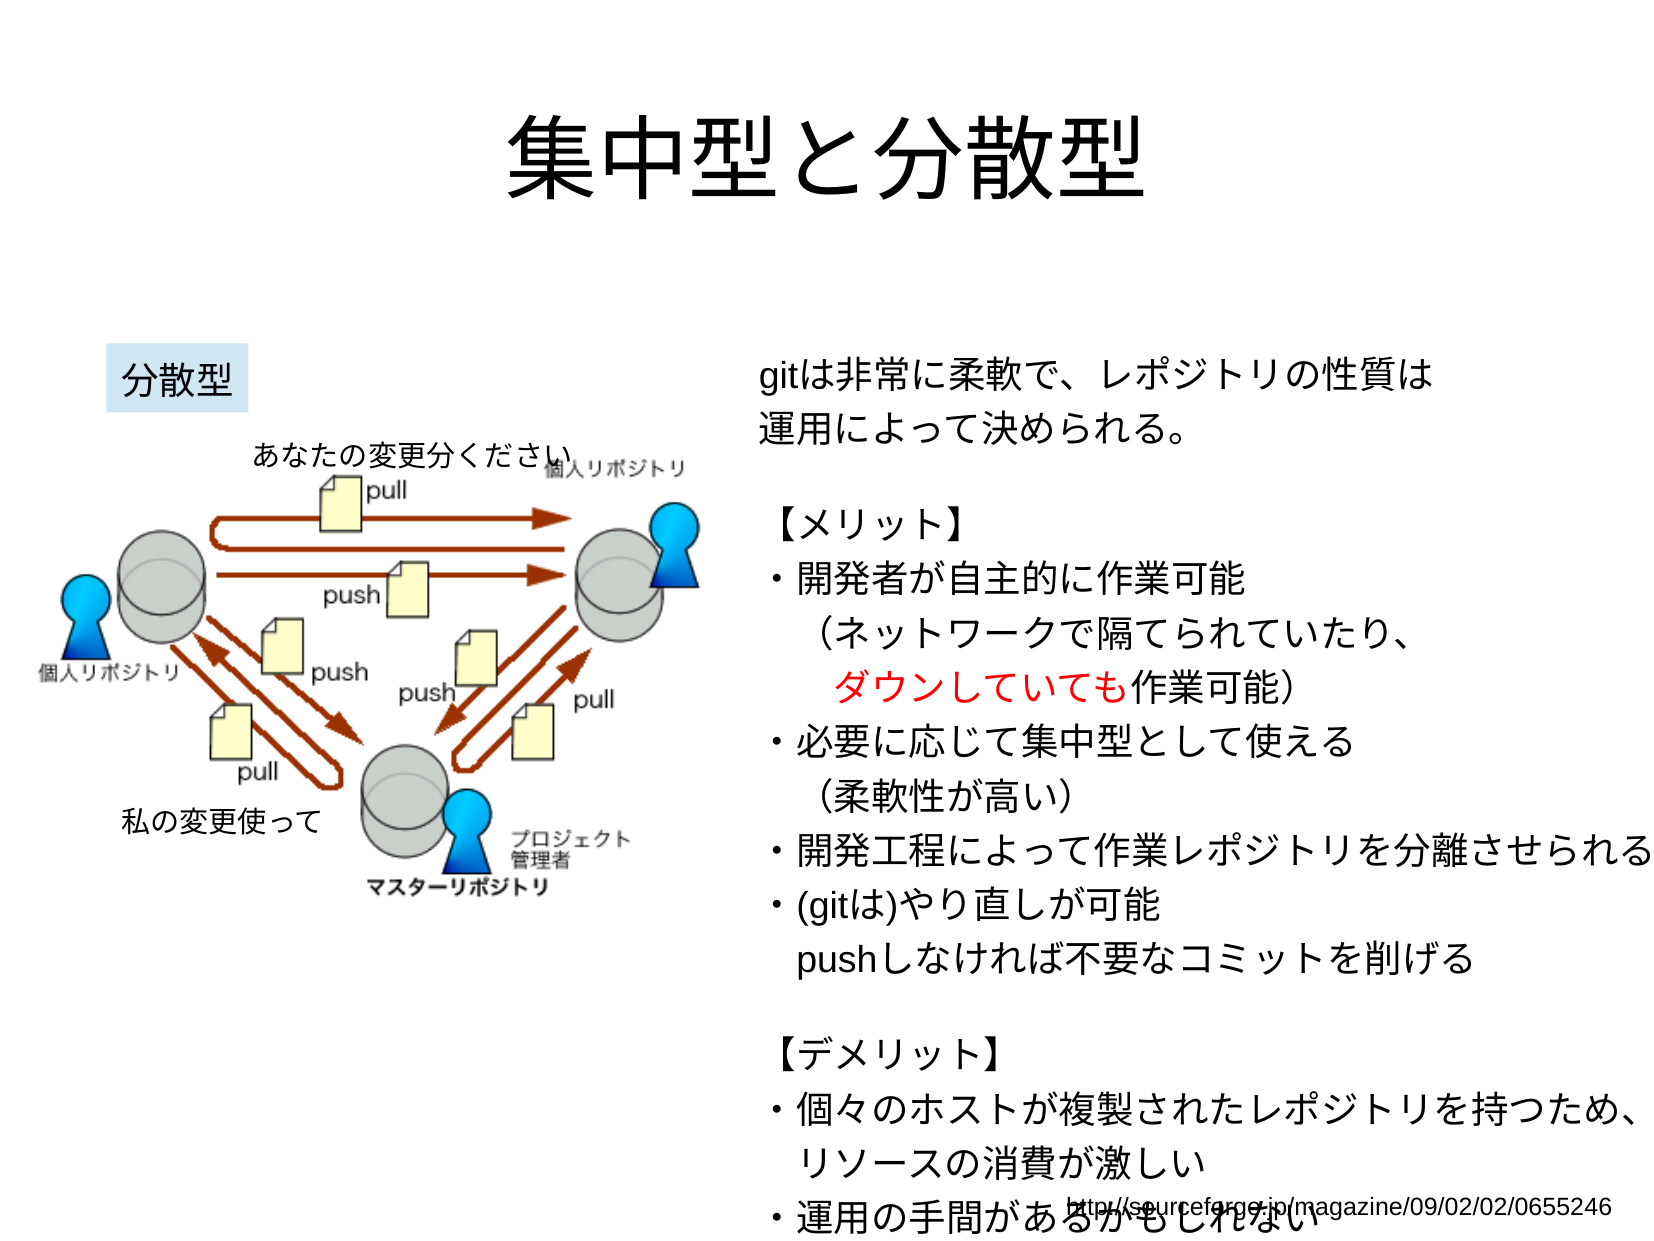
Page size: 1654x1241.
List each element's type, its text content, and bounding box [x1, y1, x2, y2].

text_box 分散型 [106, 343, 249, 396]
text_box gitは非常に柔軟で、レポジトリの性質は 運用によって決められる。 【メリット】 ・開発者が自主的に作業可能 （ネットワークで隔てられていたり、 ダウンしていても作業可能） ・必要に応じて集中型として使える （柔軟性が高い） ・開発工程によって作業レポジトリを分離させられる ・(gitは)やり直しが可能 pushしなければ不要なコミットを削げる 【デメリット】 ・個々のホストが複製されたレポジトリを持つため、 リソースの消費が激しい ・運用の手間があるかもしれない ・・・あまり思いつかない [744, 337, 1577, 1079]
text_box 私の変更使って [106, 791, 333, 836]
title 集中型と分散型 [82, 49, 1571, 257]
picture [35, 446, 721, 909]
text_box あなたの変更分ください [236, 425, 559, 470]
text_box http://sourceforge.jp/magazine/09/02/02/0655246 [1051, 1185, 1629, 1229]
